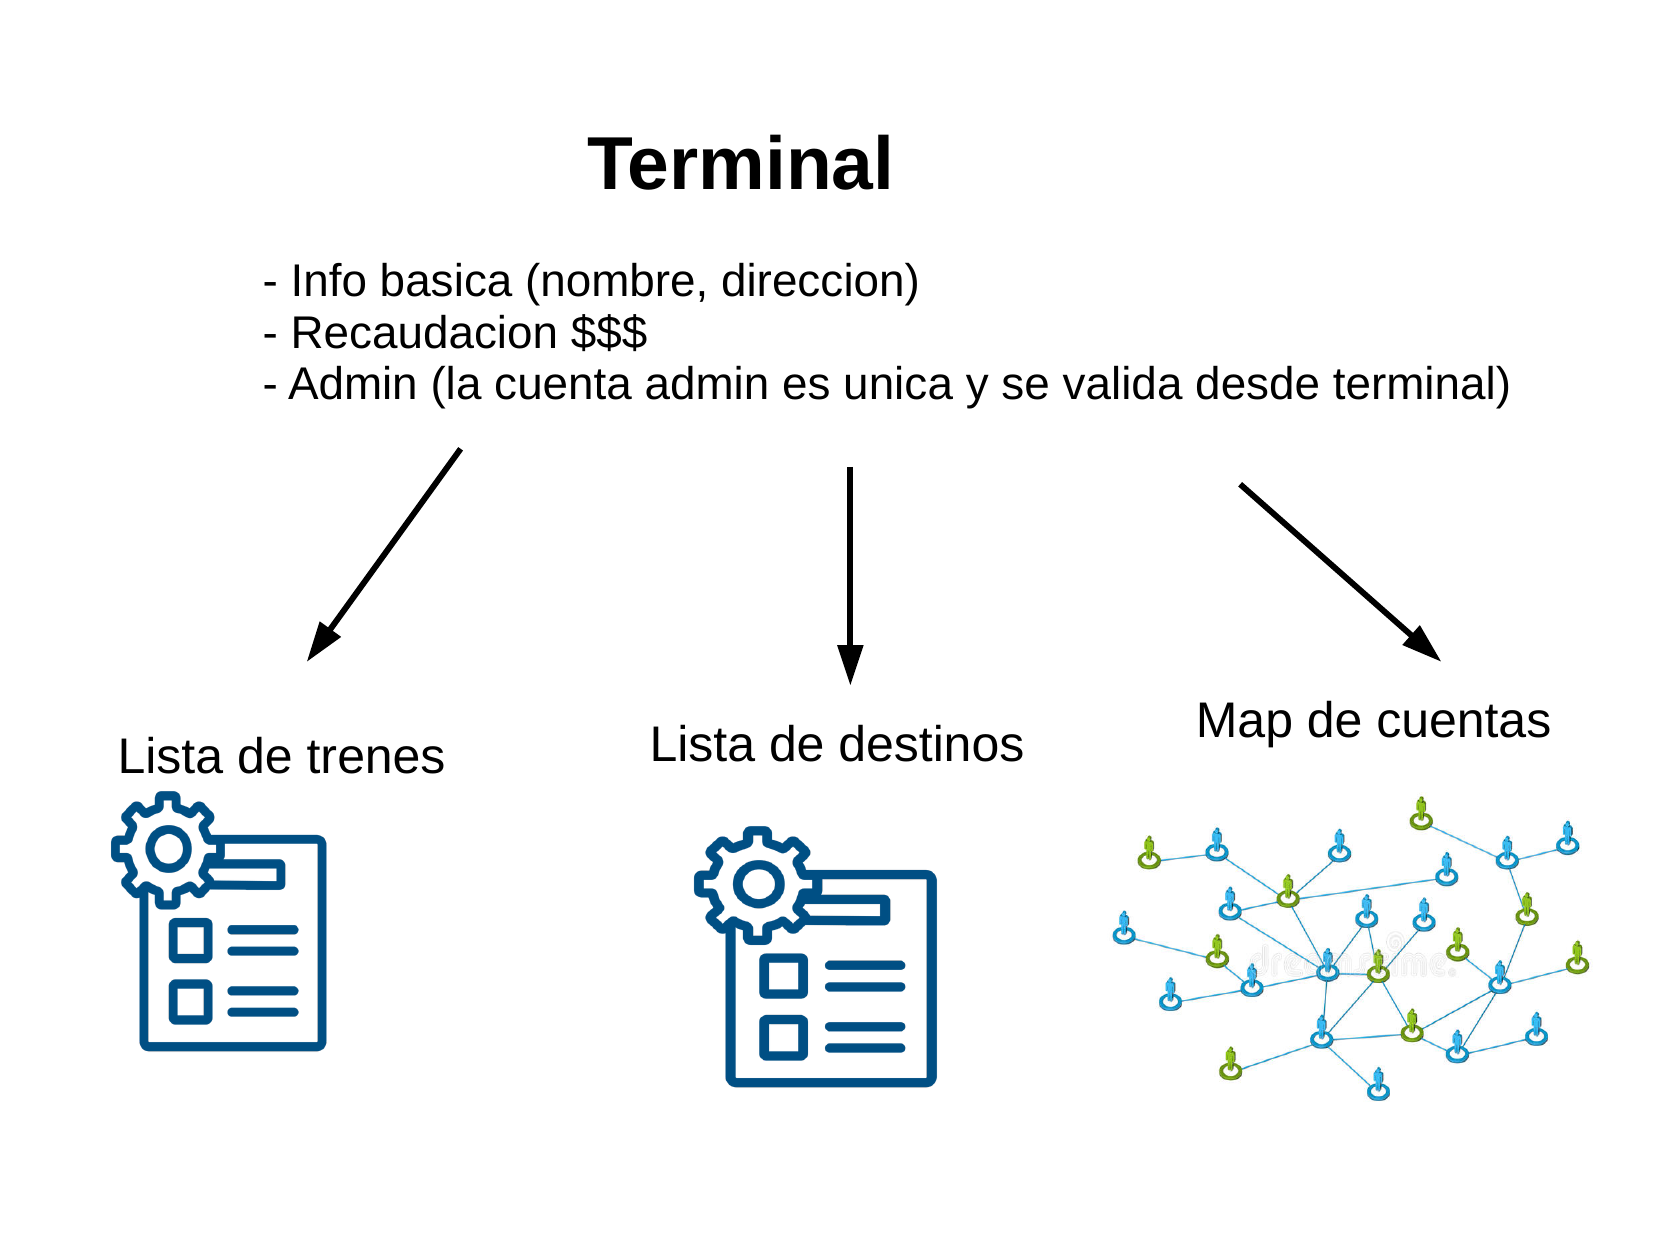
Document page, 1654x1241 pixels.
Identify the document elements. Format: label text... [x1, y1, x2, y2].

text_box - Info basica (nombre, direccion) - Recaudacion $$$ - Admin (la cuenta admin es unica y se valida desde terminal) [248, 248, 1527, 467]
text_box Terminal [572, 113, 910, 213]
picture [661, 814, 969, 1099]
picture [1086, 779, 1619, 1128]
text_box Map de cuentas [1181, 685, 1567, 756]
text_box Lista de destinos [634, 708, 1040, 780]
text_box Lista de trenes [102, 720, 461, 792]
picture [82, 779, 355, 1063]
